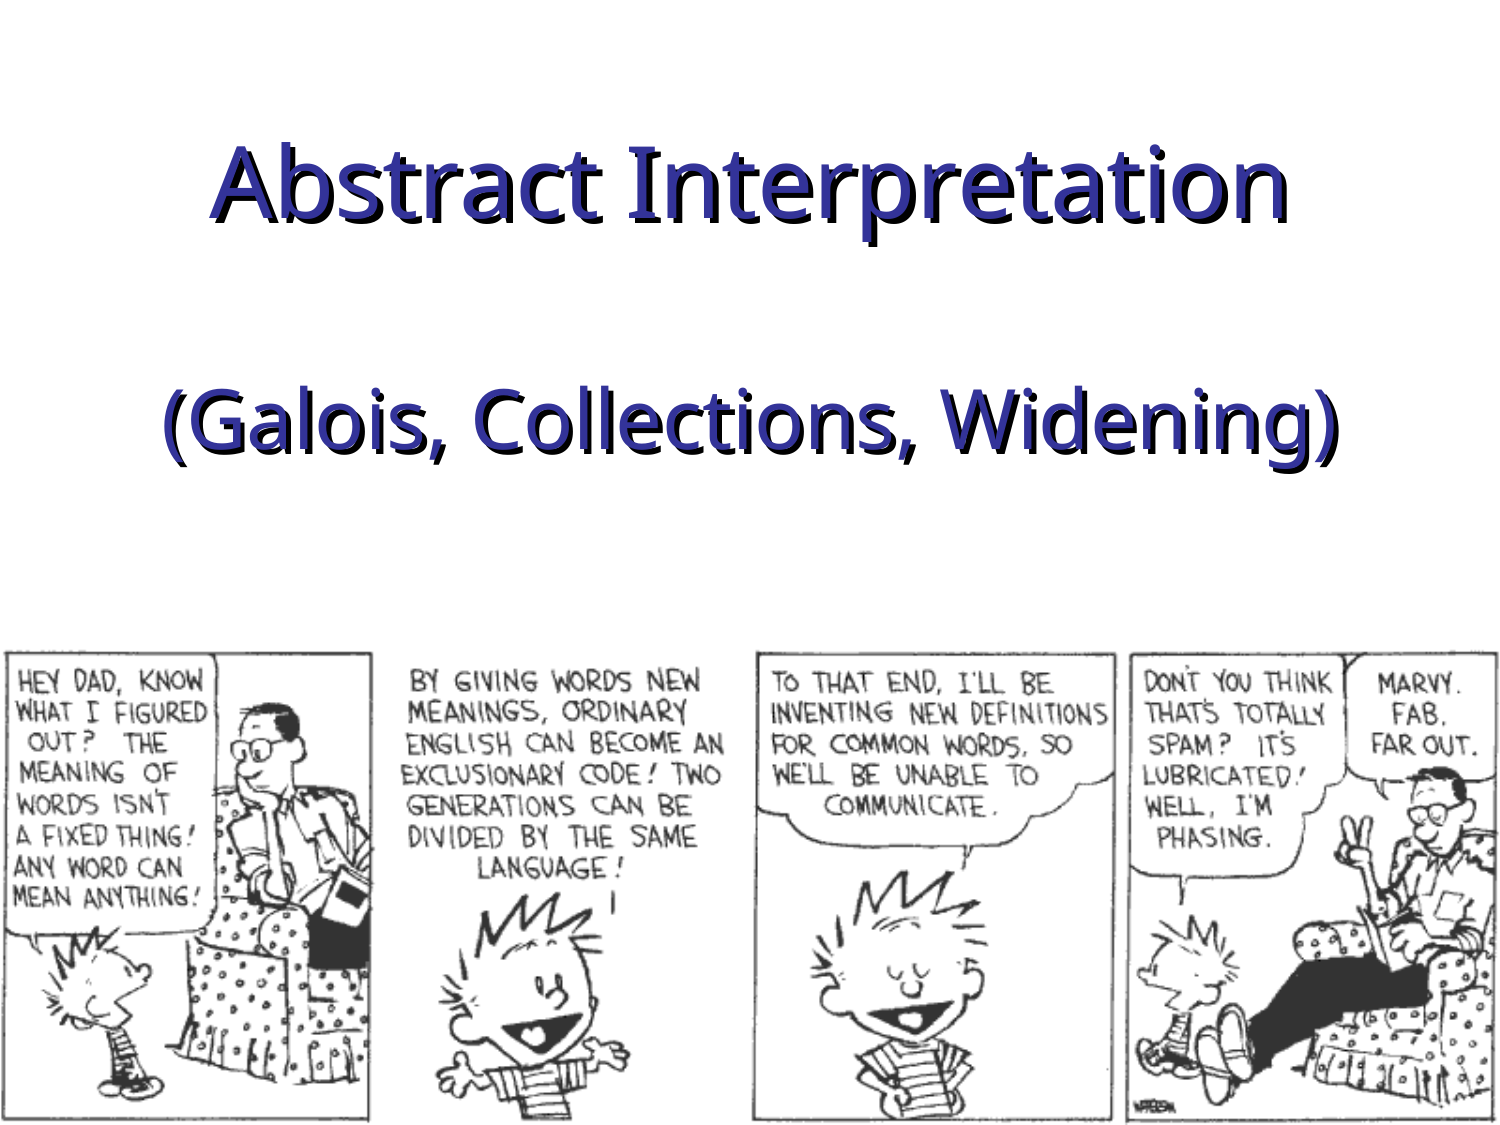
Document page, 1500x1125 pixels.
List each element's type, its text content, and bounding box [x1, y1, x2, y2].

title Abstract Interpretation (Galois, Collections, Widening) [37, 146, 1463, 643]
picture [0, 643, 1500, 1125]
